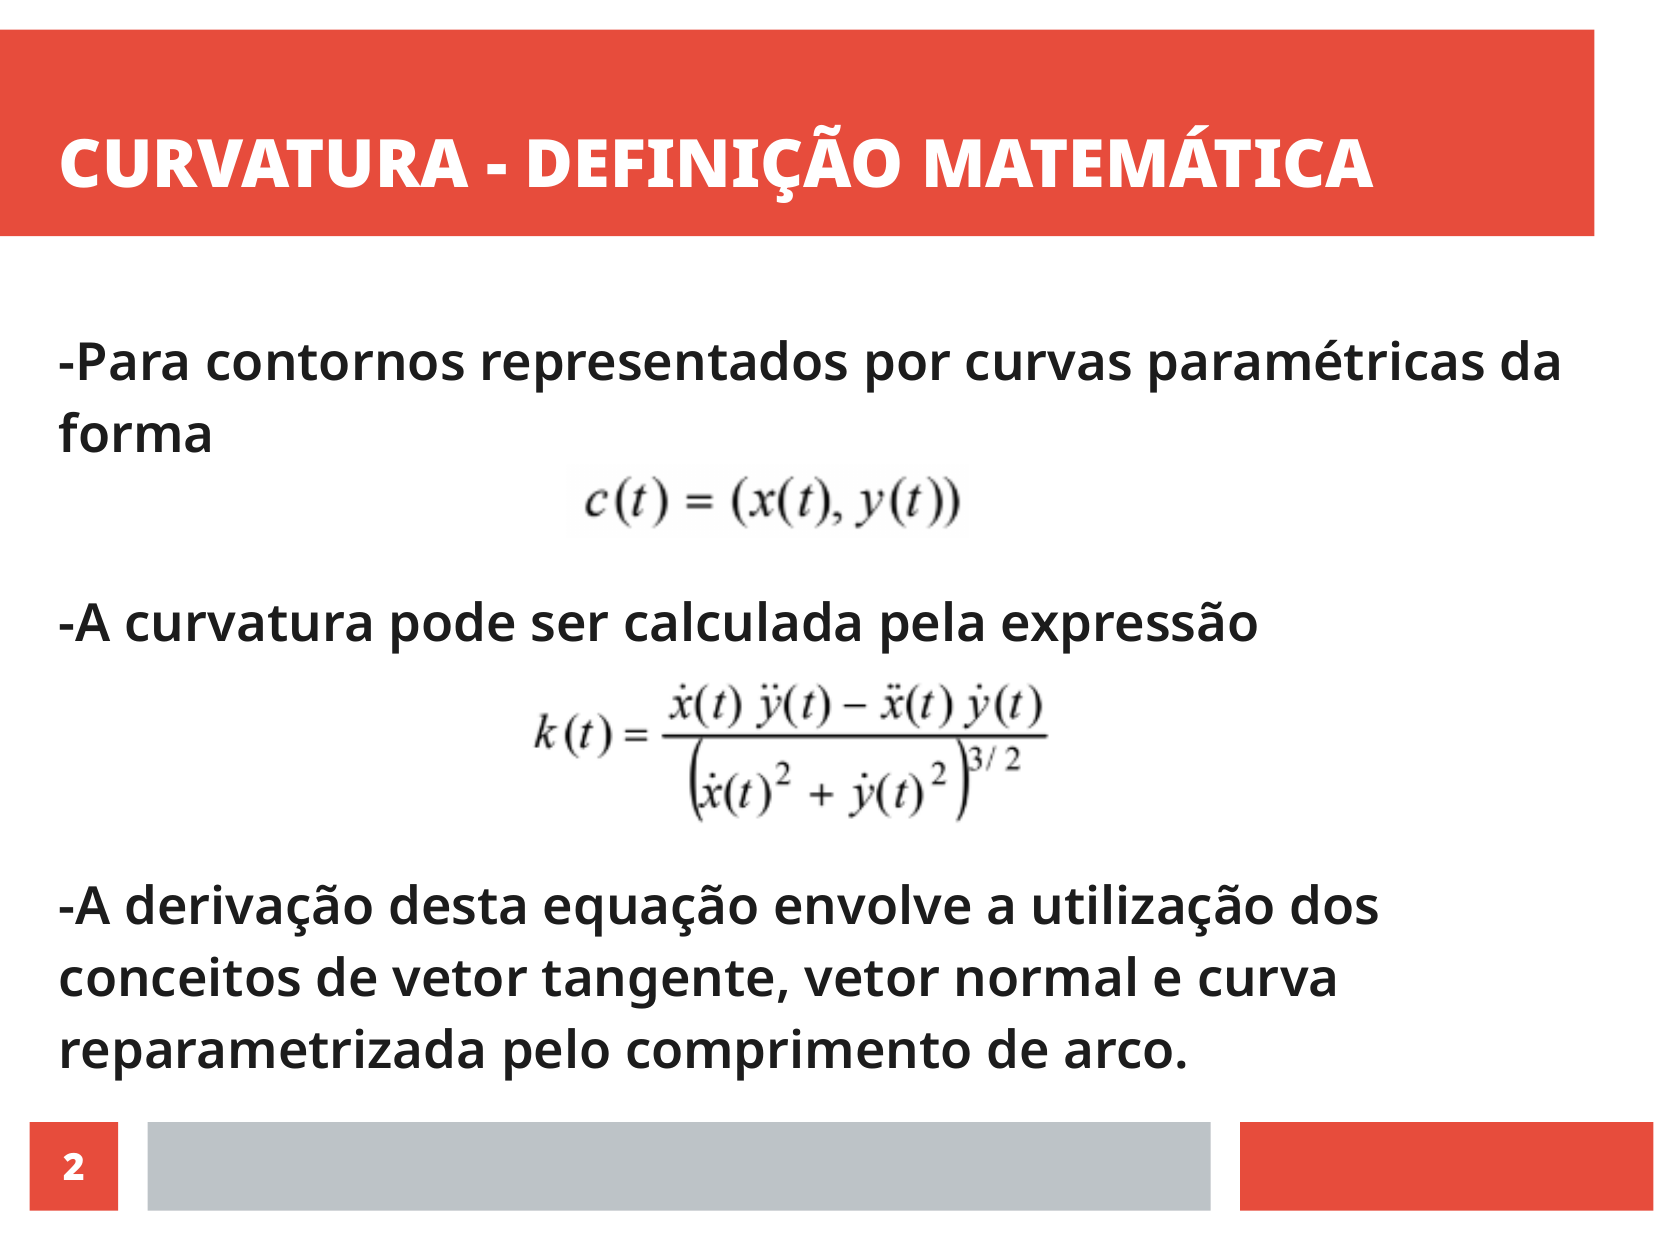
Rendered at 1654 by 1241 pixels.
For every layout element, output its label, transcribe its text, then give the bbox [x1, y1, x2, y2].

picture [510, 662, 1066, 849]
picture [566, 464, 969, 538]
list -Para contornos representados por curvas paramétricas da forma -A curvatura pode ser calculada pela expressão -A derivação desta equação envolve a utilização dos conceitos de vetor tangente, vetor normal e curva reparametrizada pelo comprimento de arco. [59, 324, 1565, 1093]
title CURVATURA - DEFINIÇÃO MATEMÁTICA [59, 59, 1595, 207]
